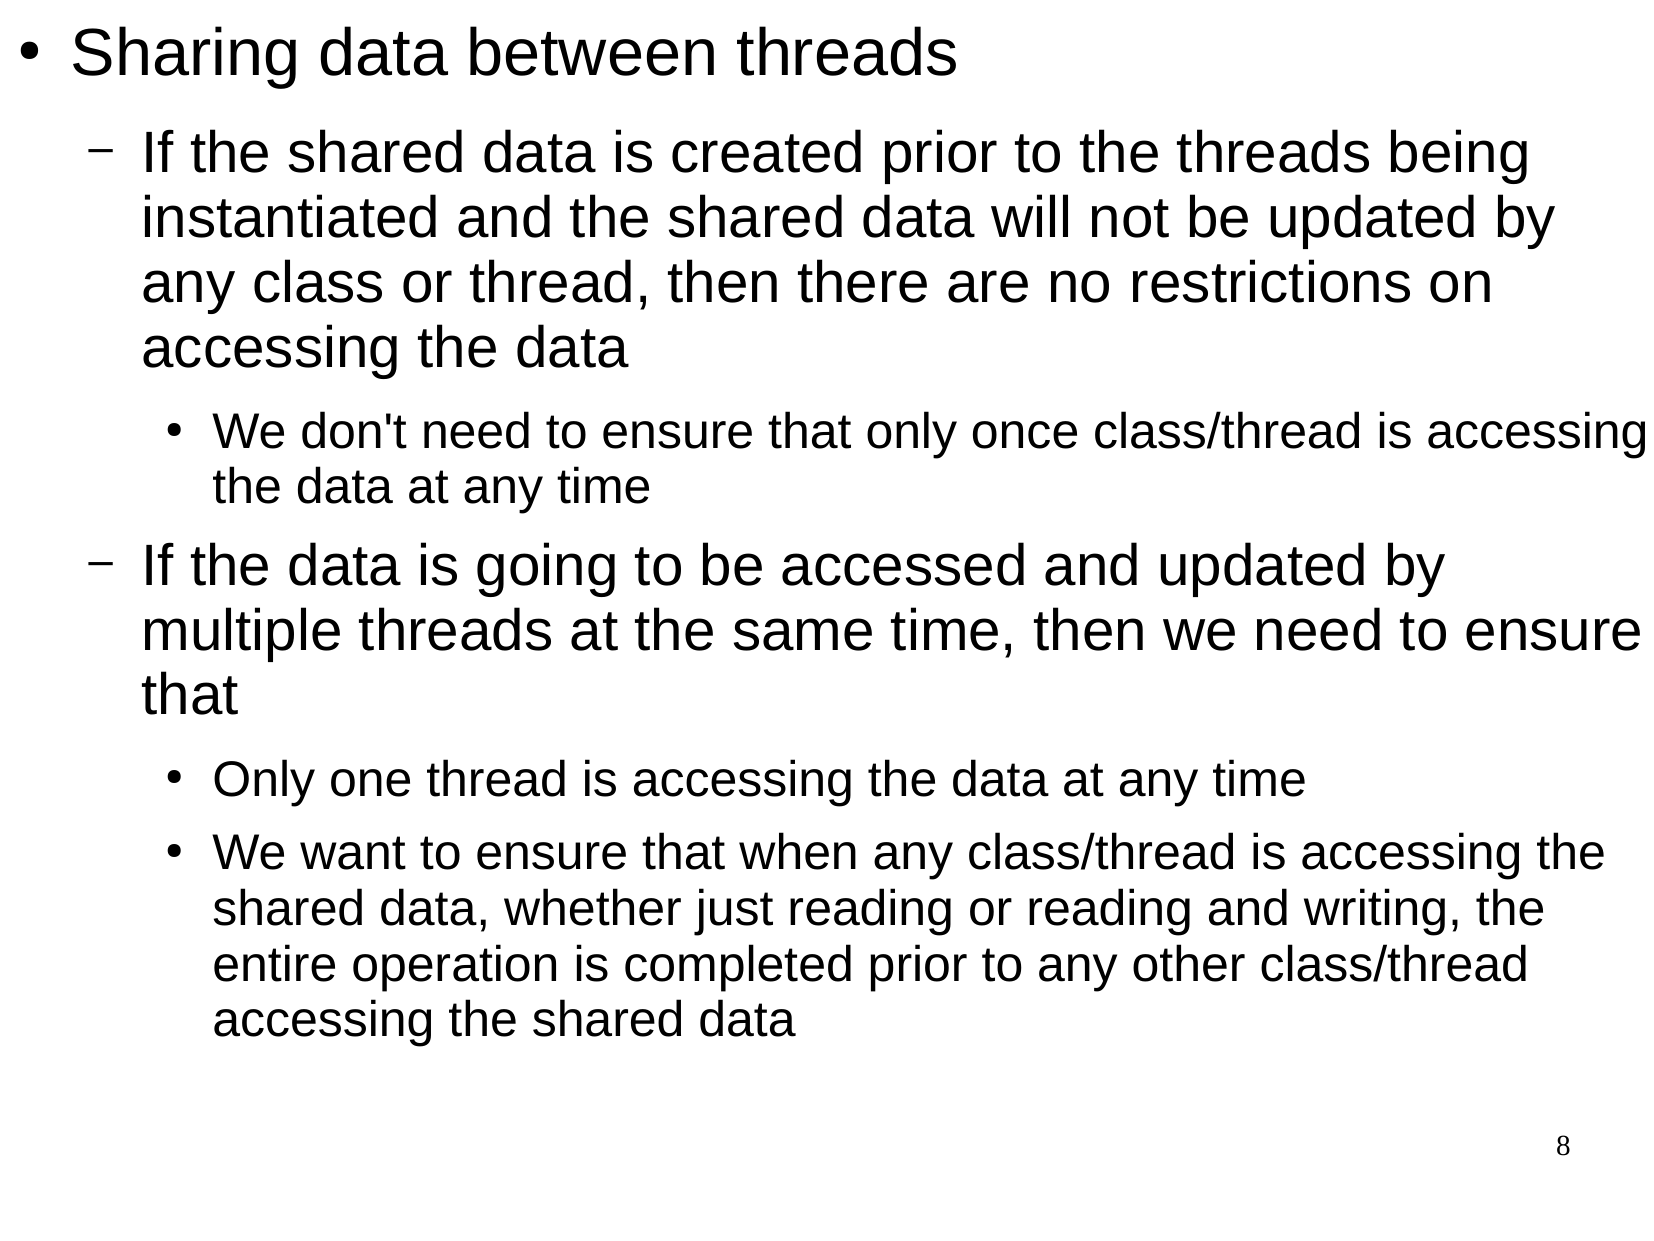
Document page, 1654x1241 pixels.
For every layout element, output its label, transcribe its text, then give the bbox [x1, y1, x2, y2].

list Sharing data between threads If the shared data is created prior to the threads being instantiated and the shared data will not be updated by any class or thread, then there are no restrictions on accessing the data We don't need to ensure that only once class/thread is accessing the data at any time If the data is going to be accessed and updated by multiple threads at the same time, then we need to ensure that Only one thread is accessing the data at any time We want to ensure that when any class/thread is accessing the shared data, whether just reading or reading and writing, the entire operation is completed prior to any other class/thread accessing the shared data [0, 15, 1654, 1239]
